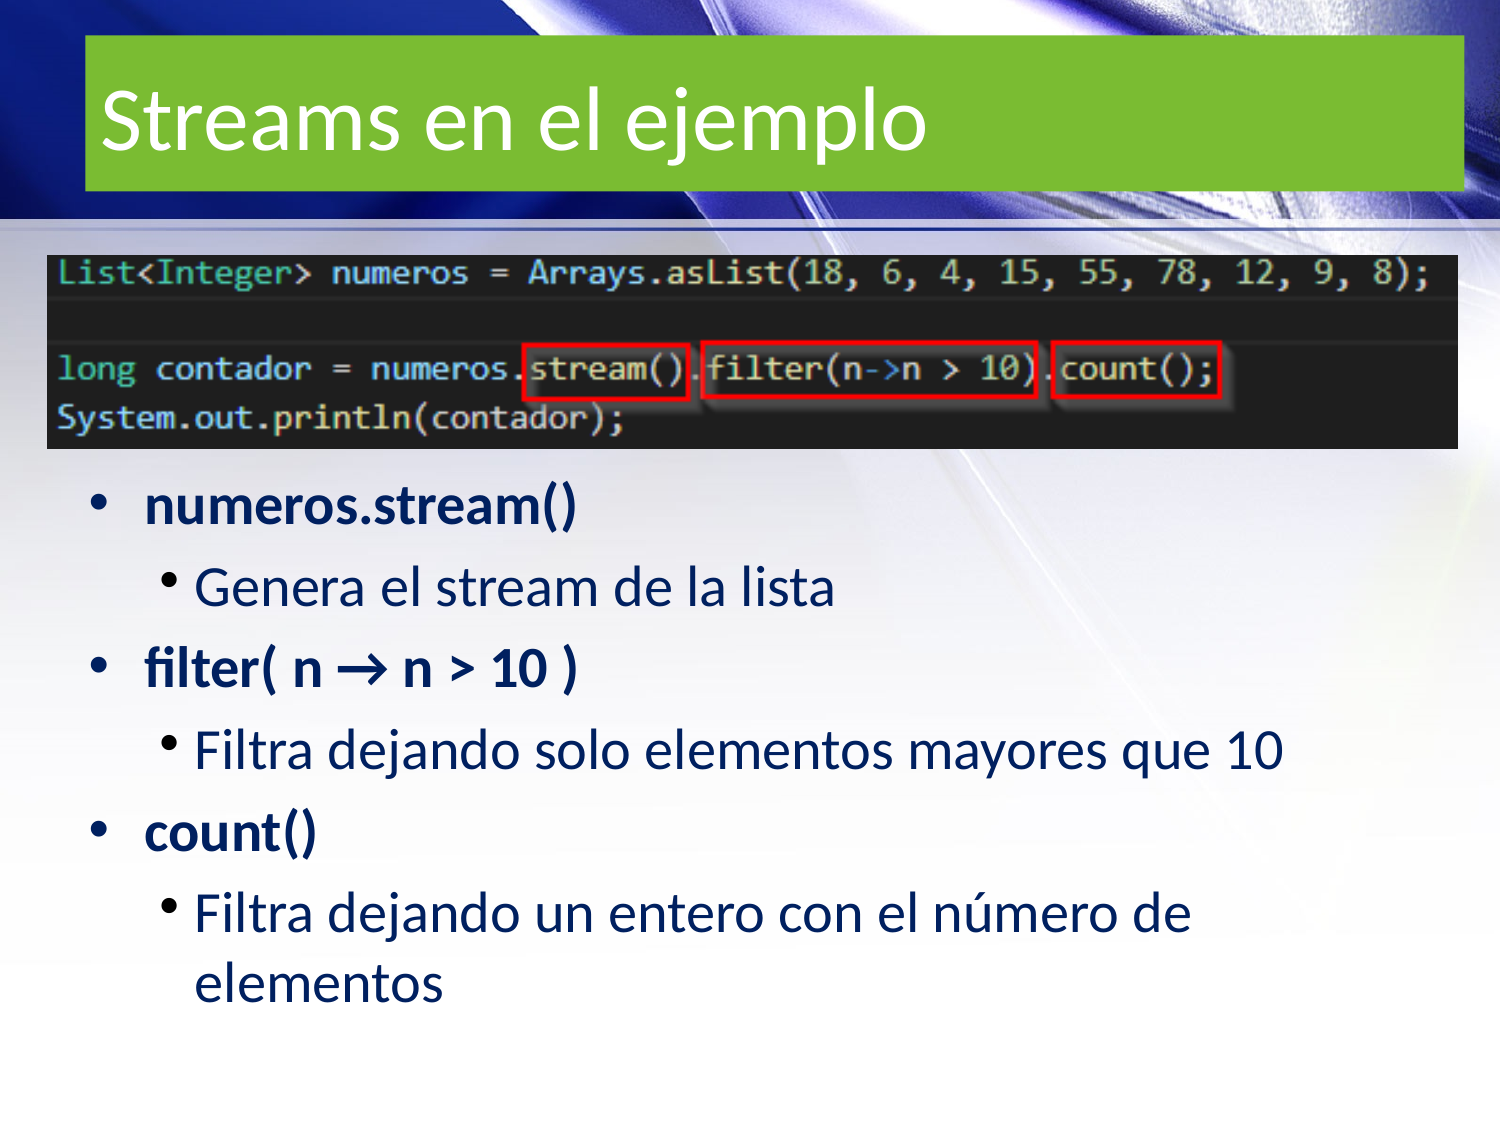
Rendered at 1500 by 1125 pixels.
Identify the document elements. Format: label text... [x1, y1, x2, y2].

text_box numeros.stream() Genera el stream de la lista filter( n → n > 10 ) Filtra dejando solo elementos mayores que 10 count() Filtra dejando un entero con el número de elementos [73, 449, 1424, 989]
picture [0, 0, 1500, 1125]
text_box Streams en el ejemplo [85, 35, 1465, 192]
